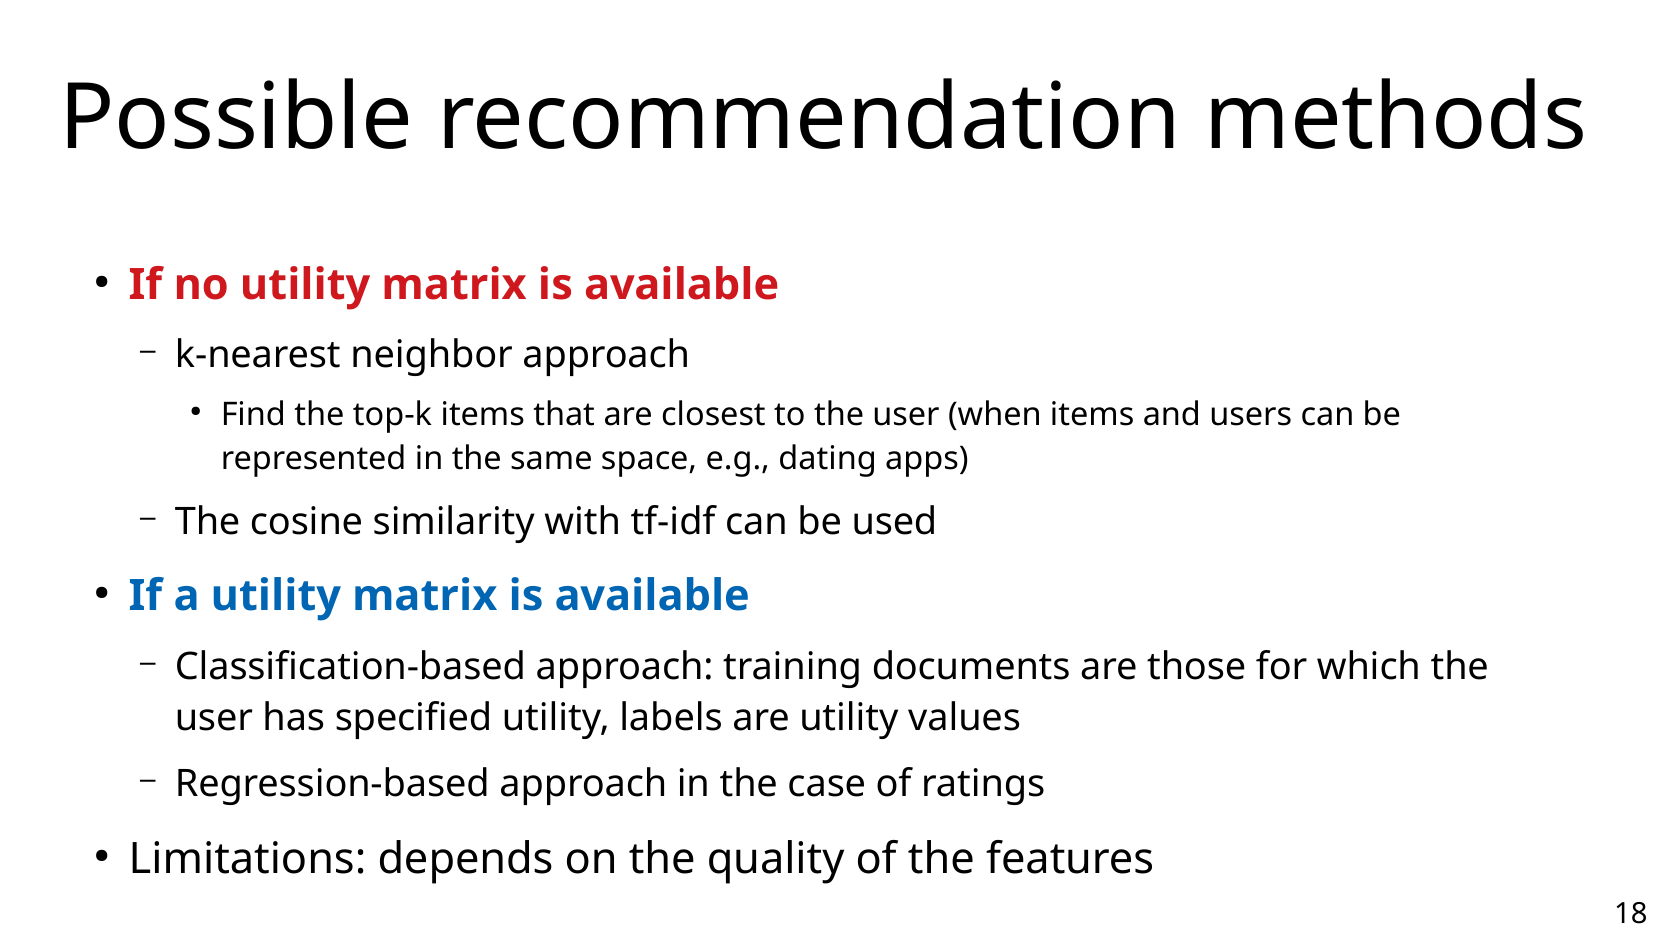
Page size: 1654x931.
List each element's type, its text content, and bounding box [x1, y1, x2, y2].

title Possible recommendation methods [0, 1, 1650, 226]
list If no utility matrix is available k-nearest neighbor approach Find the top-k items that are closest to the user (when items and users can be represented in the same space, e.g., dating apps) The cosine similarity with tf-idf can be used If a utility matrix is available Classification-based approach: training documents are those for which the user has specified utility, labels are utility values Regression-based approach in the case of ratings Limitations: depends on the quality of the features [82, 253, 1571, 887]
